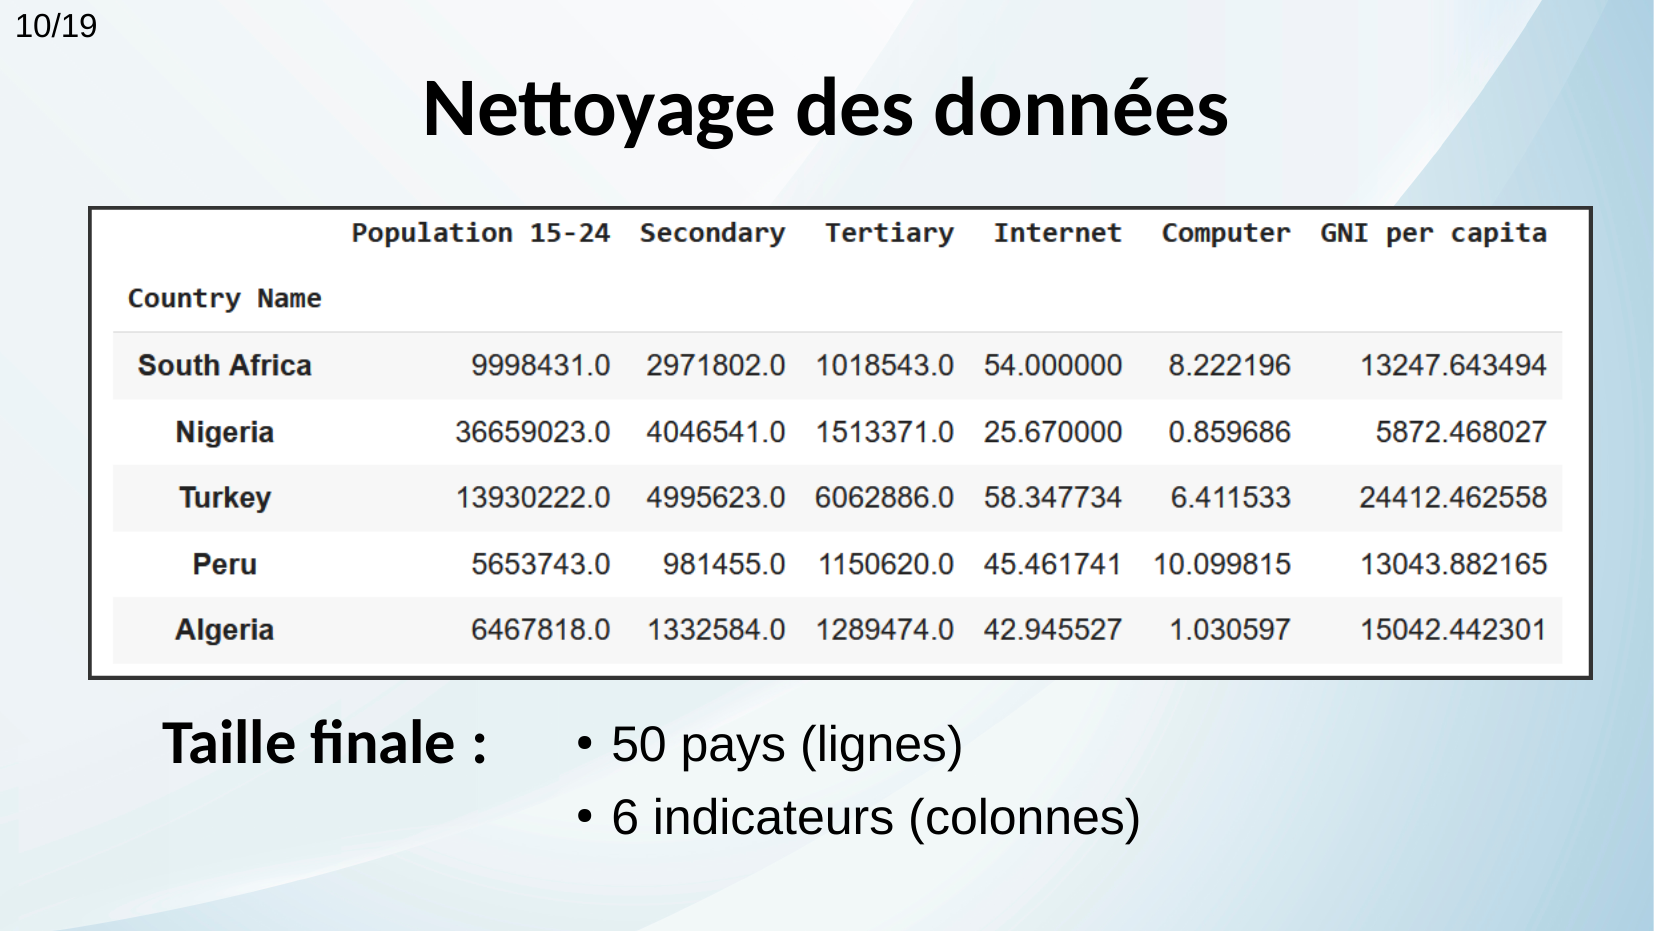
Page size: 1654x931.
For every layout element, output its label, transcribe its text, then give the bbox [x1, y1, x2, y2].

text_box 50 pays (lignes) 6 indicateurs (colonnes) [561, 708, 1447, 857]
text_box Taille finale : [147, 708, 561, 850]
picture [0, 0, 1654, 931]
text_box 10/19 [0, 0, 119, 60]
title Nettoyage des données [82, 37, 1571, 193]
